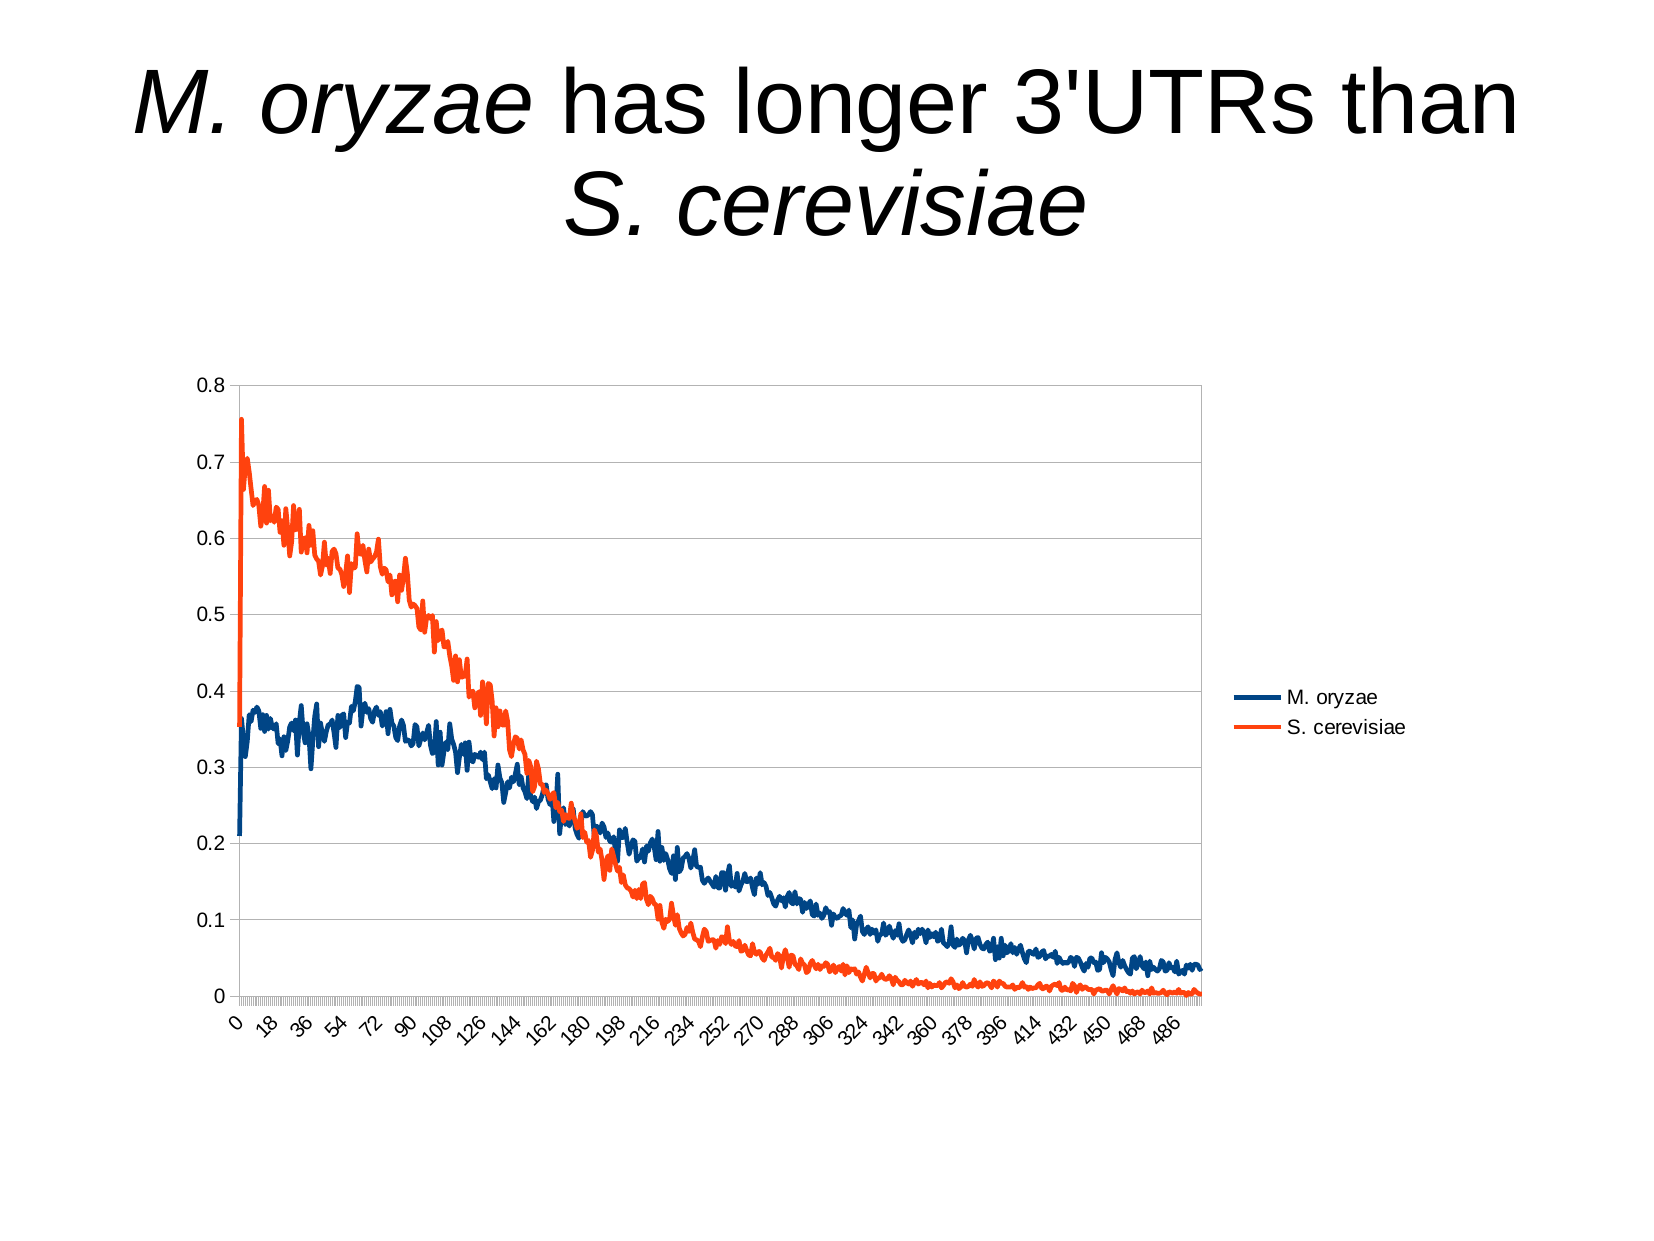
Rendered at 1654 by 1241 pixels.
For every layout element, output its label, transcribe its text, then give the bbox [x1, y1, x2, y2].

title M. oryzae has longer 3'UTRs than S. cerevisiae [82, 49, 1571, 257]
chart [171, 360, 1426, 1066]
